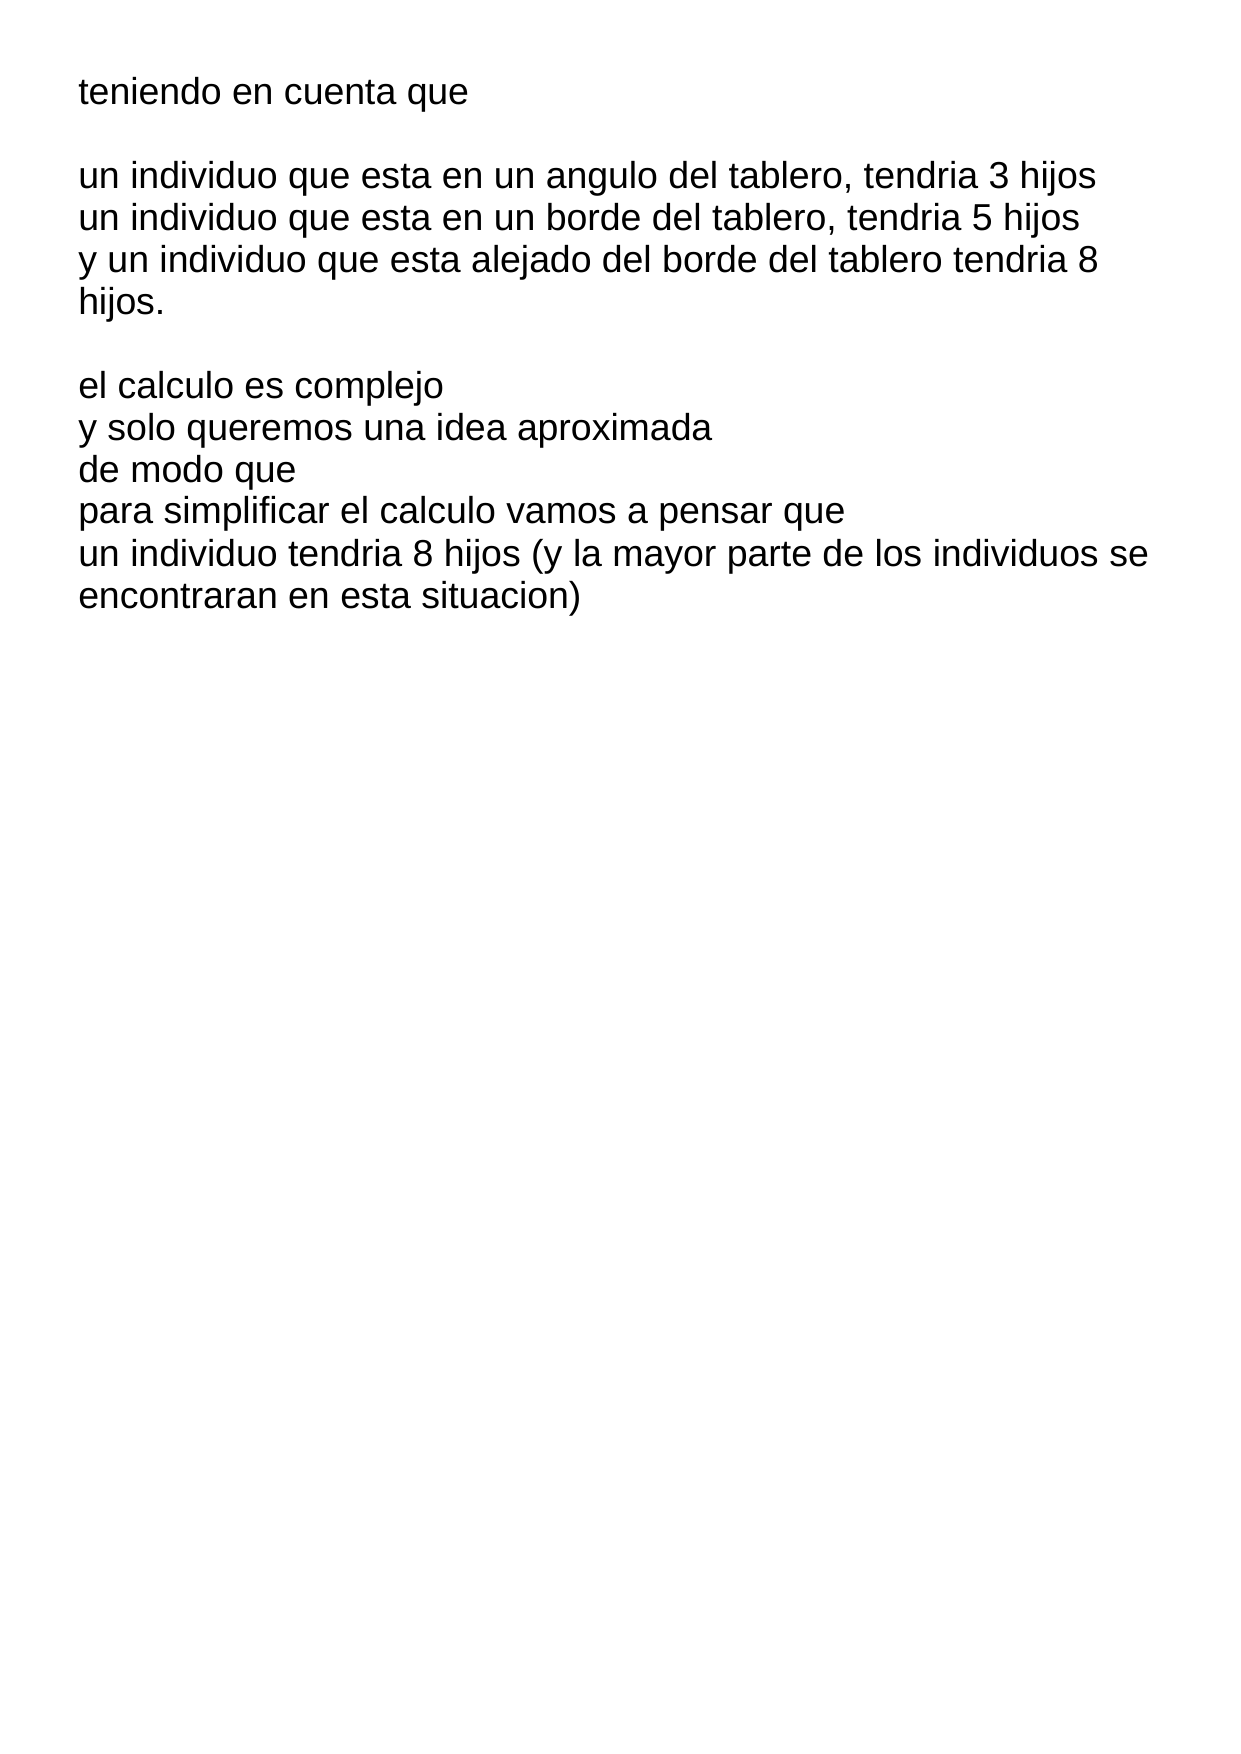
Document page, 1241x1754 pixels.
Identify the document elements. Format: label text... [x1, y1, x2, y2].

text_box teniendo en cuenta que un individuo que esta en un angulo del tablero, tendria 3 hijos un individuo que esta en un borde del tablero, tendria 5 hijos y un individuo que esta alejado del borde del tablero tendria 8 hijos. el calculo es complejo y solo queremos una idea aproximada de modo que para simplificar el calculo vamos a pensar que un individuo tendria 8 hijos (y la mayor parte de los individuos se encontraran en esta situacion) [63, 62, 1182, 1044]
